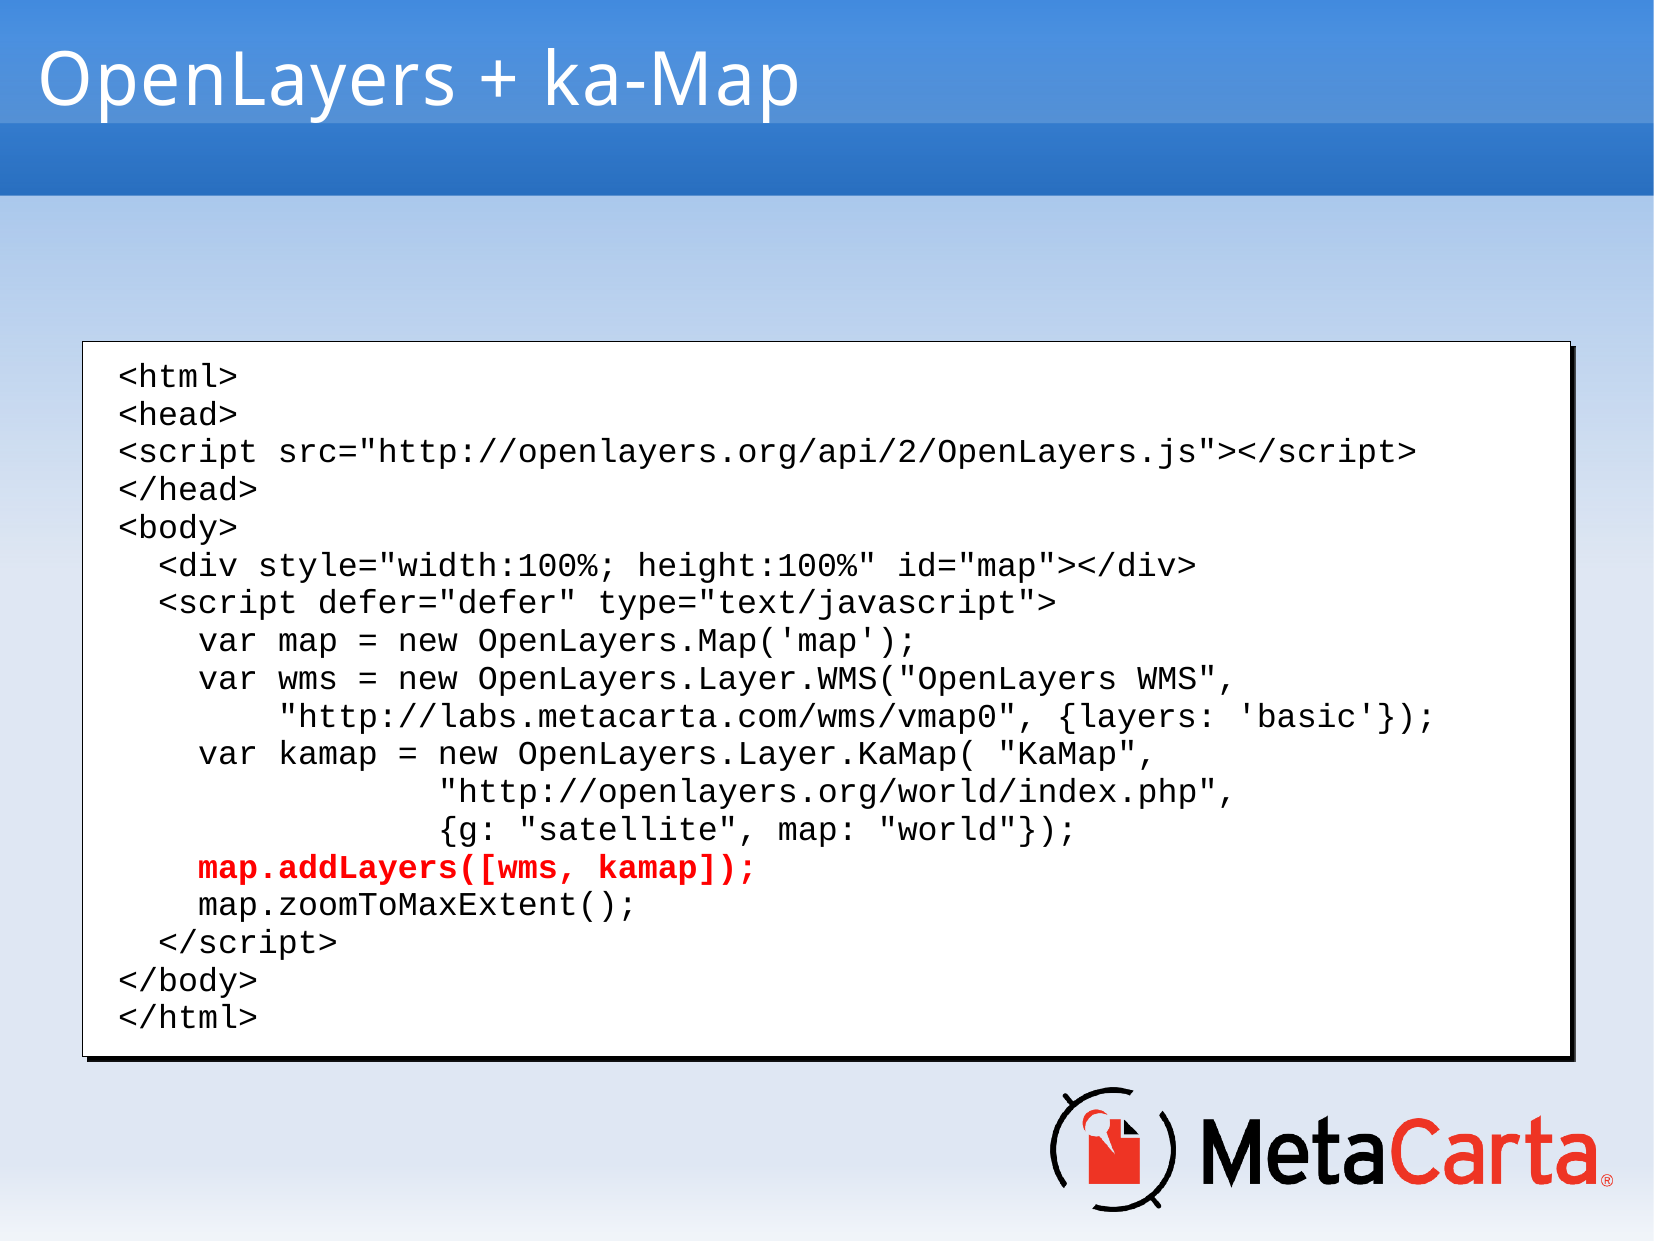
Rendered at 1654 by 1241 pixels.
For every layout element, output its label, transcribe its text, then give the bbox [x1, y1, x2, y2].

picture [0, 0, 1654, 1241]
subtitle <html> <head> <script src="http://openlayers.org/api/2/OpenLayers.js"></script> </head> <body> <div style="width:100%; height:100%" id="map"></div> <script defer="defer" type="text/javascript"> var map = new OpenLayers.Map('map'); var wms = new OpenLayers.Layer.WMS("OpenLayers WMS", "http://labs.metacarta.com/wms/vmap0", {layers: 'basic'}); var kamap = new OpenLayers.Layer.KaMap( "KaMap", "http://openlayers.org/world/index.php", {g: "satellite", map: "world"}); map.addLayers([wms, kamap]); map.zoomToMaxExtent(); </script> </body> </html> [82, 341, 1571, 1057]
title OpenLayers + ka-Map [37, 2, 1463, 151]
